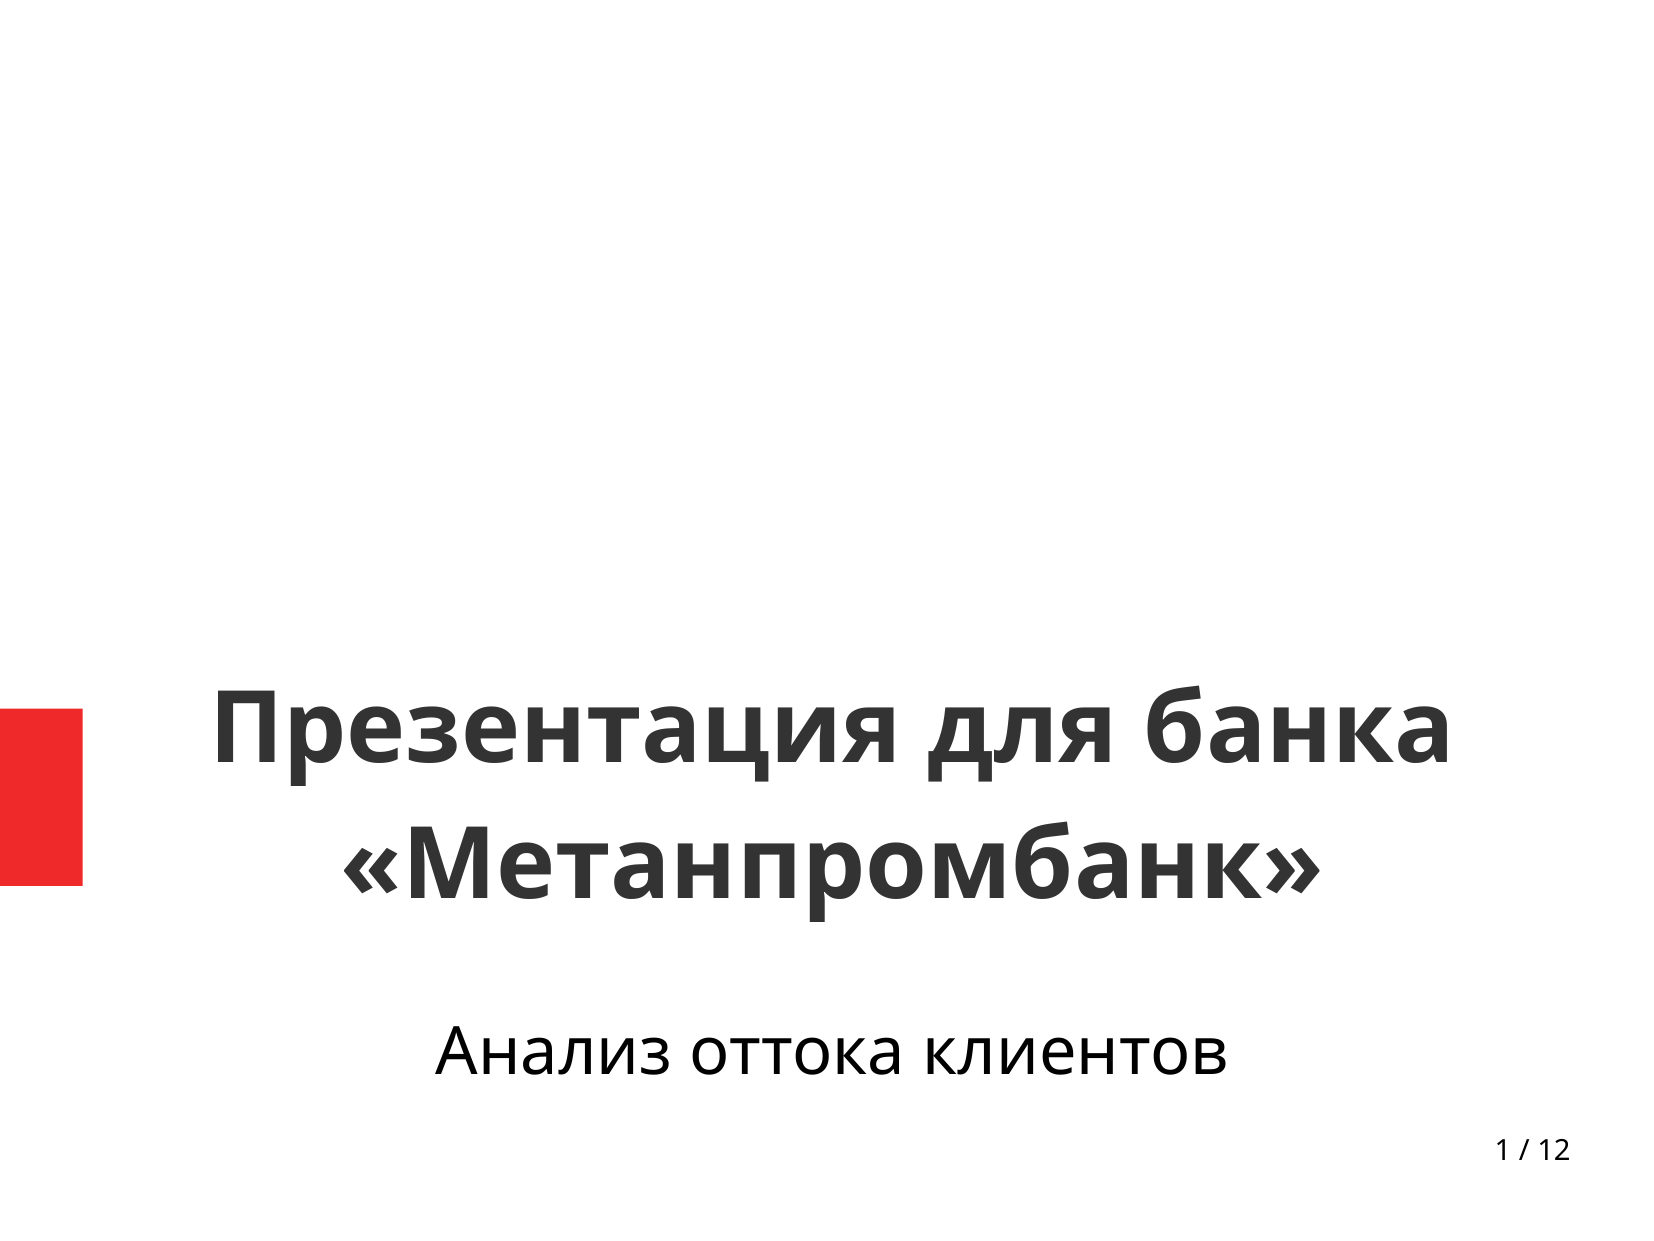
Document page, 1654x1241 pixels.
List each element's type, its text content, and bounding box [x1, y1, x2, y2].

title Презентация для банка «Метанпромбанк» [129, 655, 1536, 928]
subtitle Анализ оттока клиентов [129, 968, 1536, 1130]
